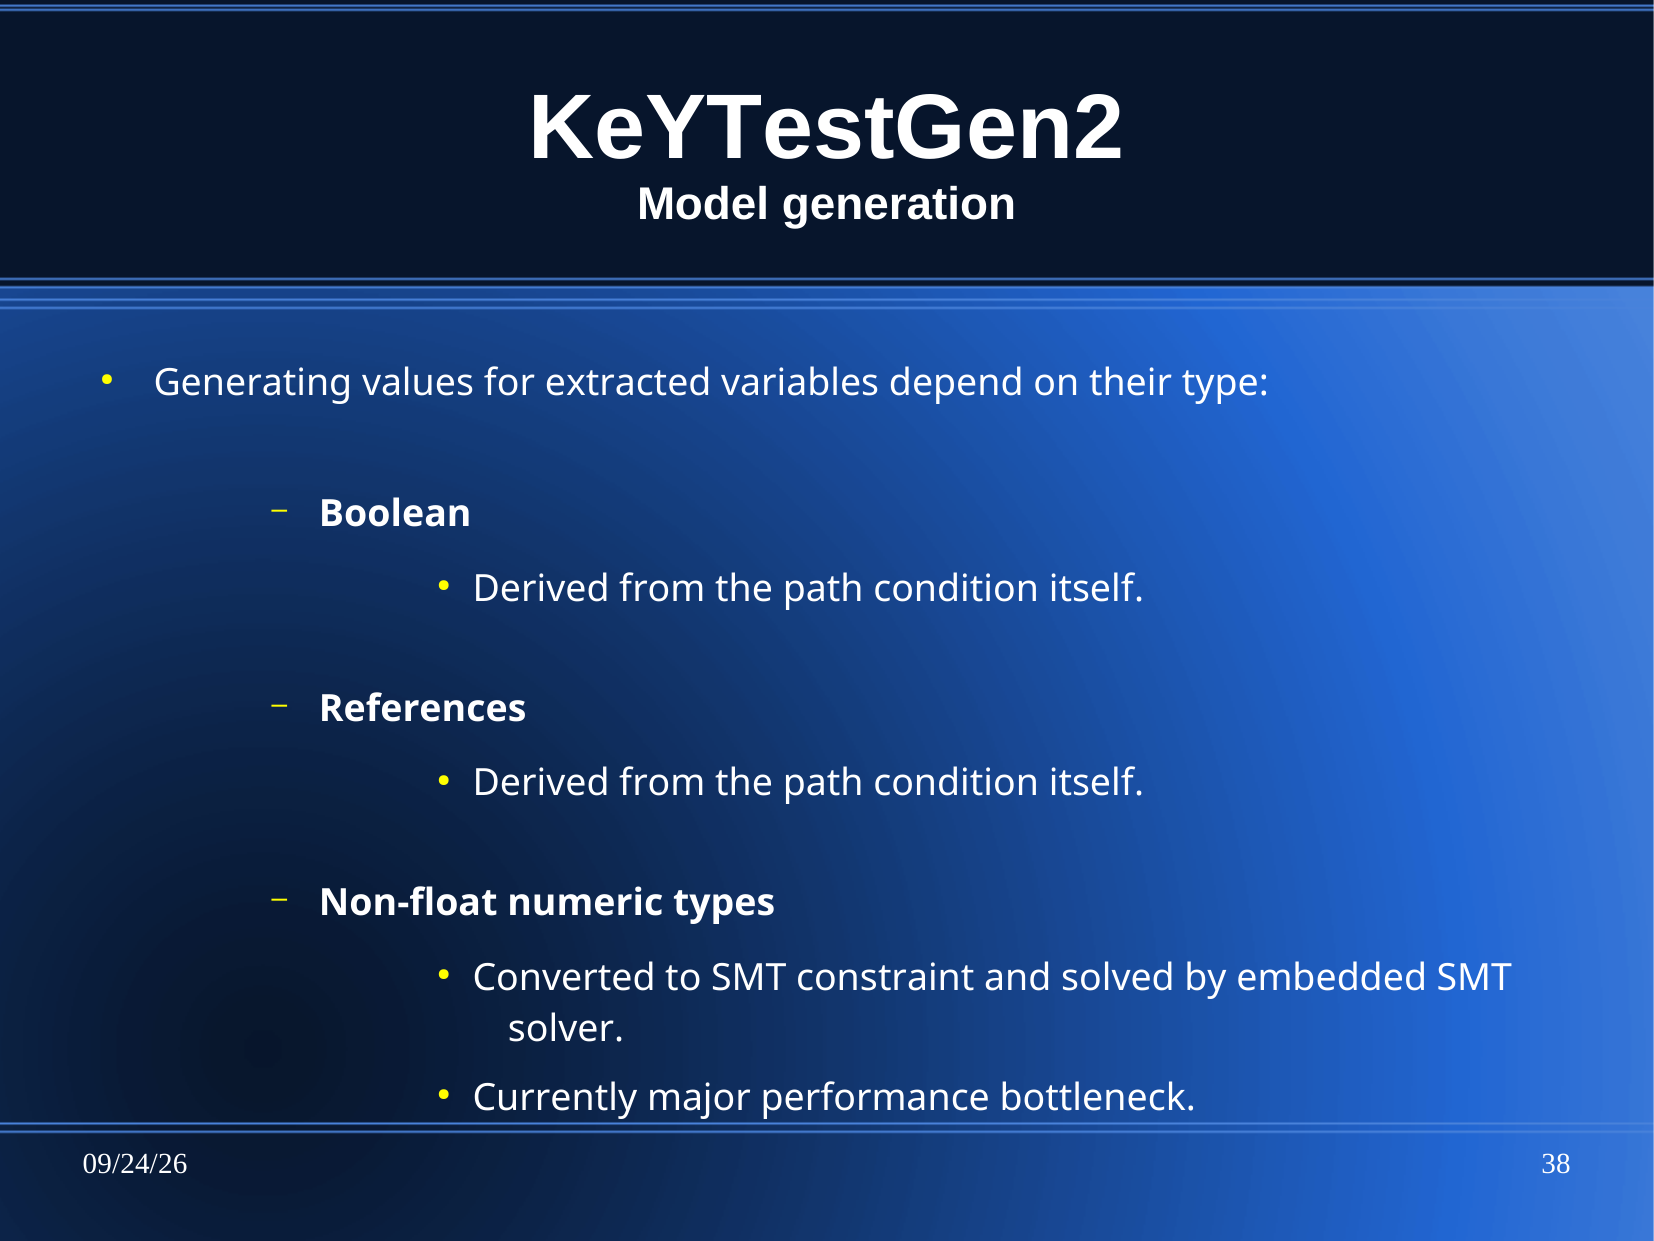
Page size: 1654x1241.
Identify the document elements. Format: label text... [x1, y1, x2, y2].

picture [0, 0, 1654, 1241]
list Generating values for extracted variables depend on their type: Boolean Derived from the path condition itself. References Derived from the path condition itself. Non-float numeric types Converted to SMT constraint and solved by embedded SMT solver. Currently major performance bottleneck. [82, 355, 1571, 1203]
title KeYTestGen2 Model generation [82, 49, 1571, 257]
